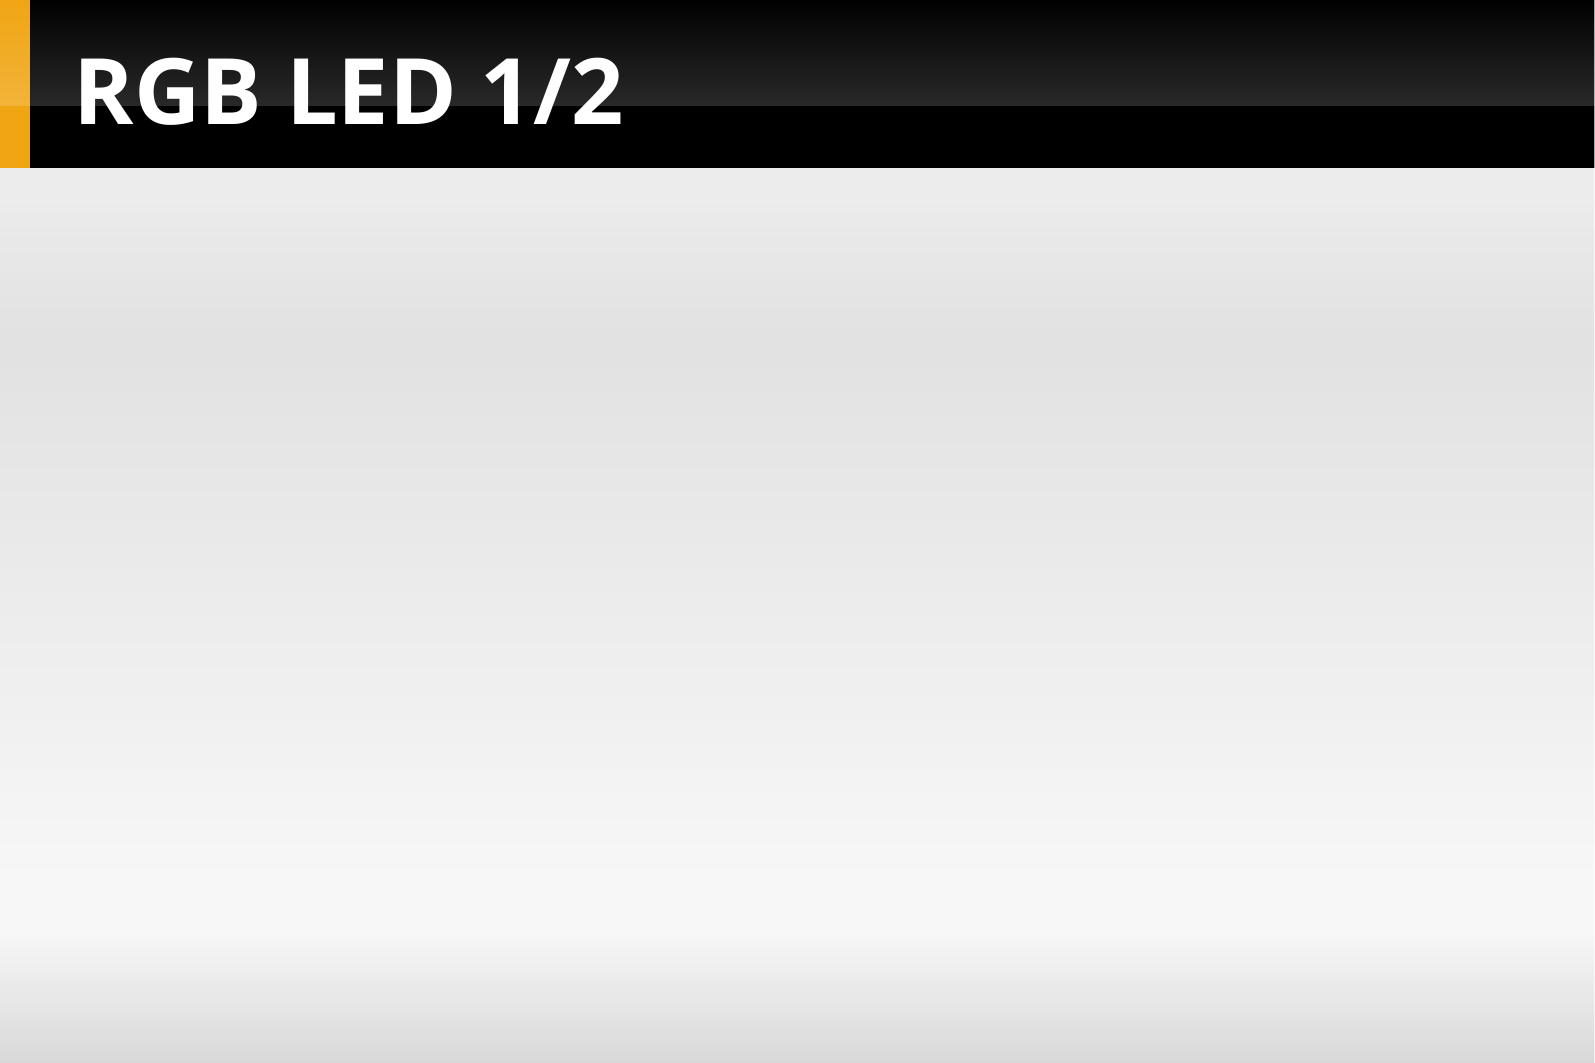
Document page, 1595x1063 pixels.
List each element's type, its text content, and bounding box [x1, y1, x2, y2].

picture [0, 0, 1595, 1063]
title RGB LED 1/2 [74, 7, 1510, 171]
